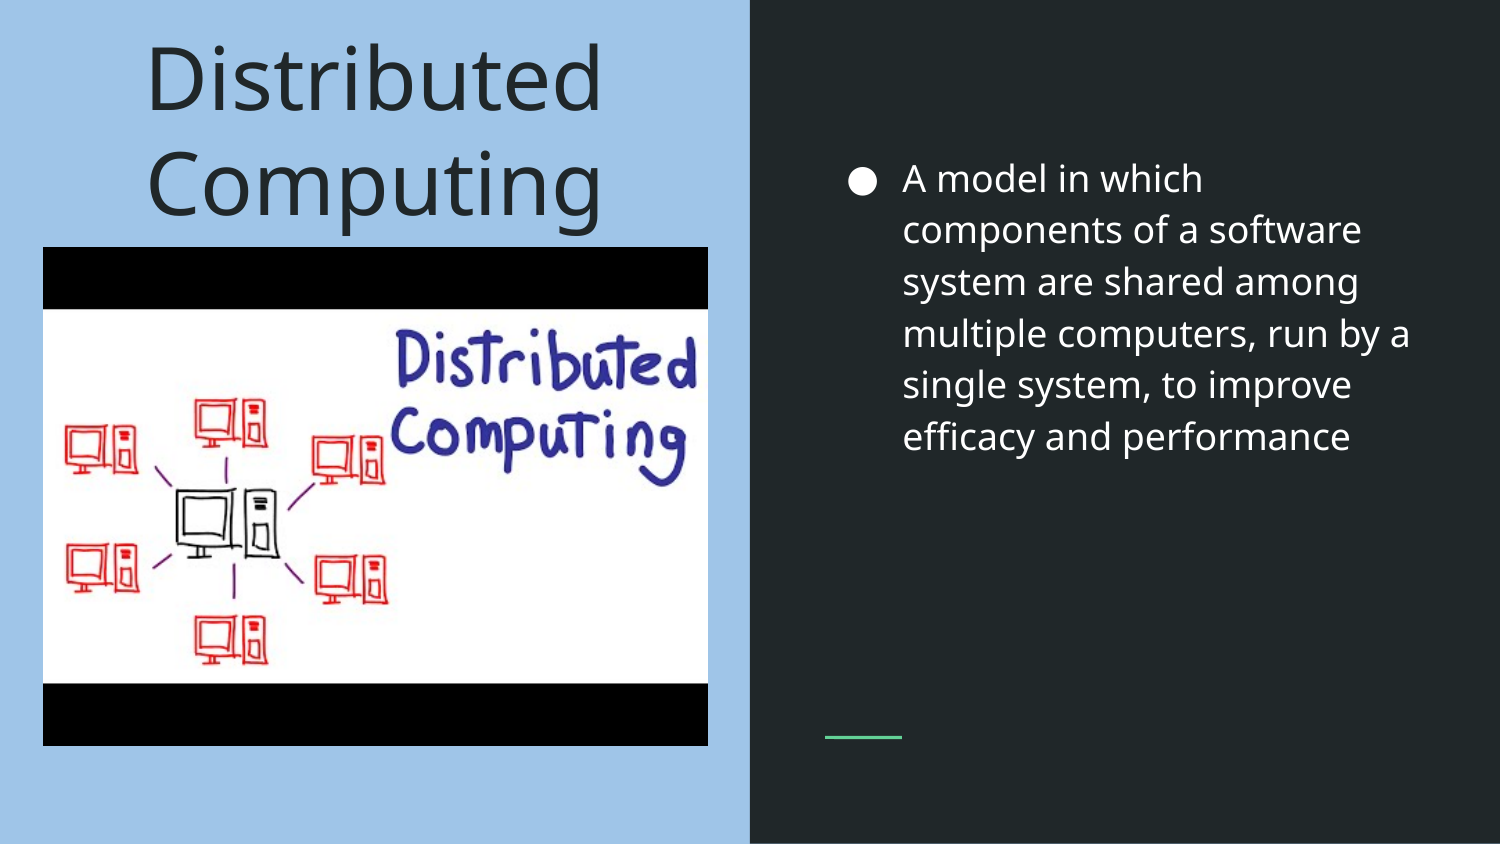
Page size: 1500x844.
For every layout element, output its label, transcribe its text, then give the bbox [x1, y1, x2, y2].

title Distributed Computing [43, 0, 708, 247]
picture [43, 247, 708, 746]
list A model in which components of a software system are shared among multiple computers, run by a single system, to improve efficacy and performance [812, 0, 1442, 607]
